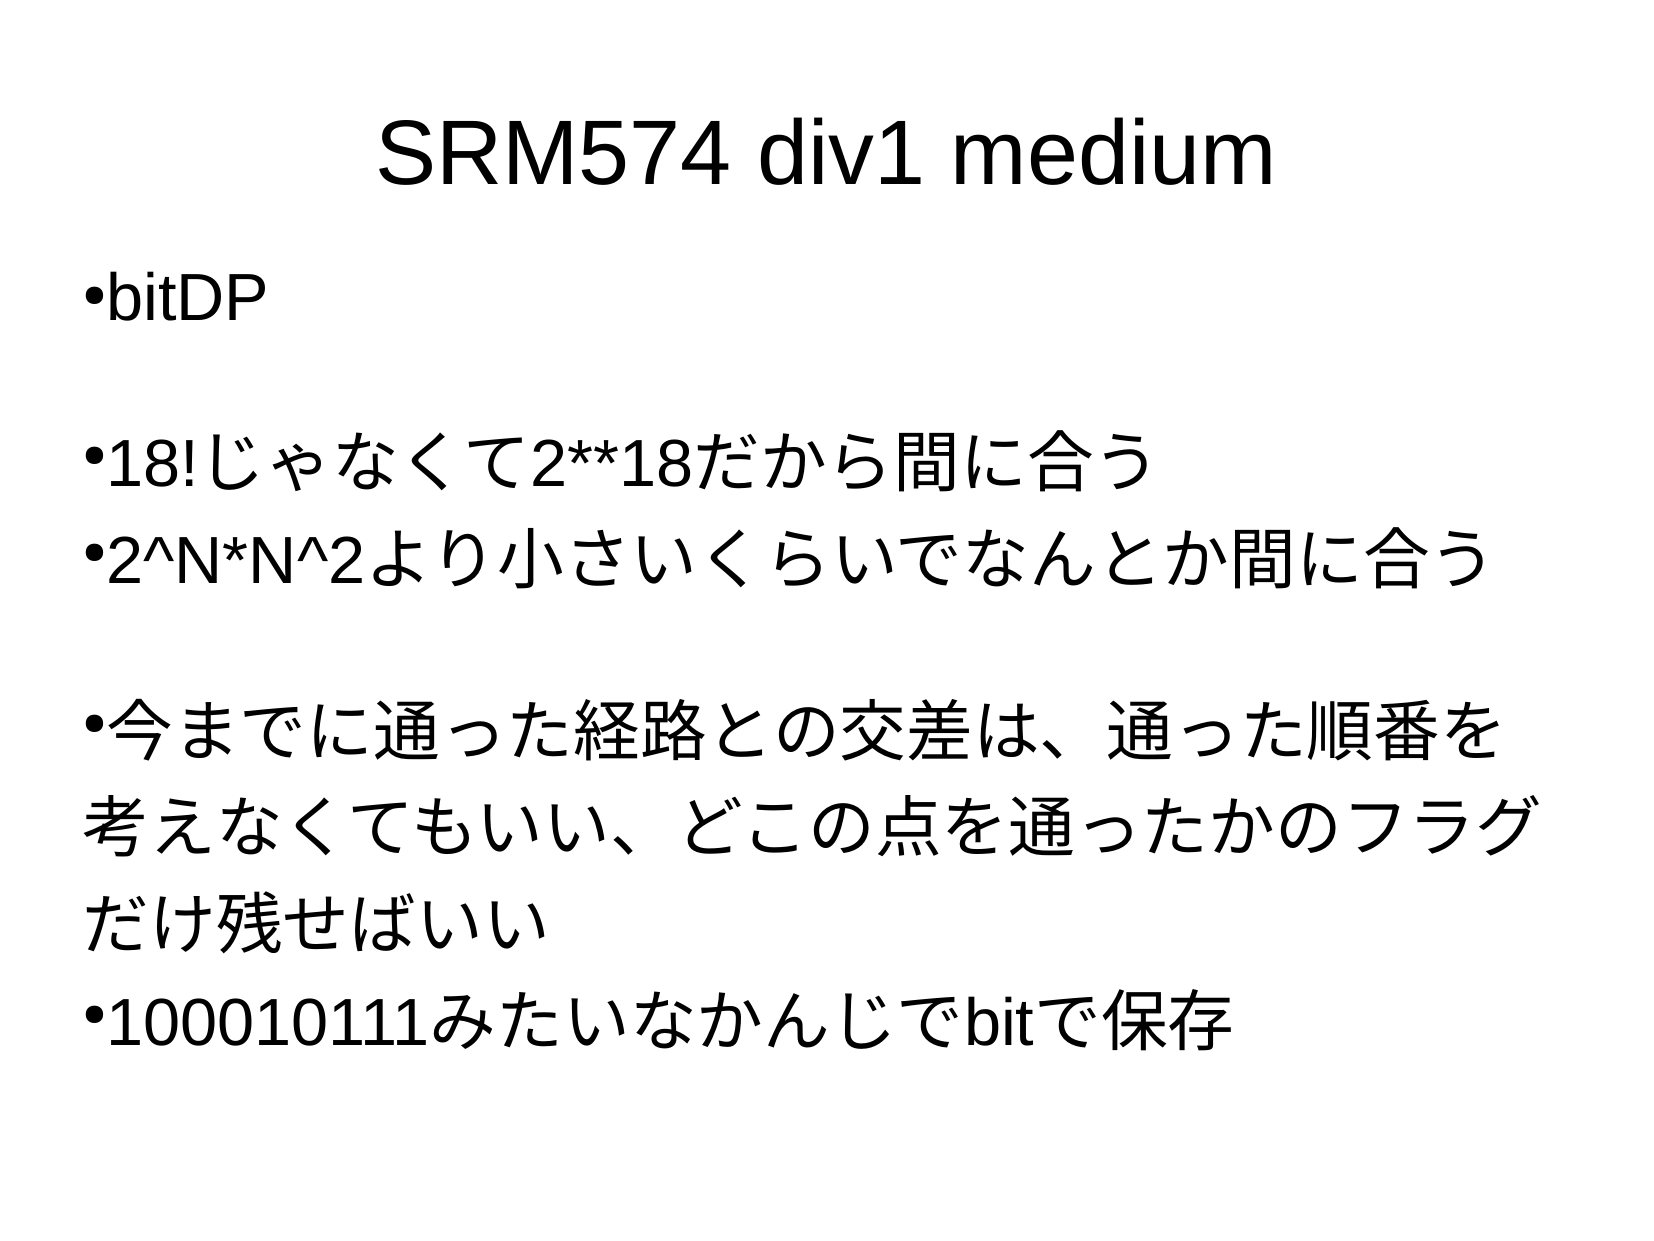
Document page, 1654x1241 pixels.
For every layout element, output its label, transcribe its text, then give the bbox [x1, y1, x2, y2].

title SRM574 div1 medium [82, 49, 1571, 257]
subtitle bitDP 18!じゃなくて2**18だから間に合う 2^N*N^2より小さいくらいでなんとか間に合う 今までに通った経路との交差は、通った順番を考えなくてもいい、どこの点を通ったかのフラグだけ残せばいい 100010111みたいなかんじでbitで保存 [82, 290, 1571, 1109]
